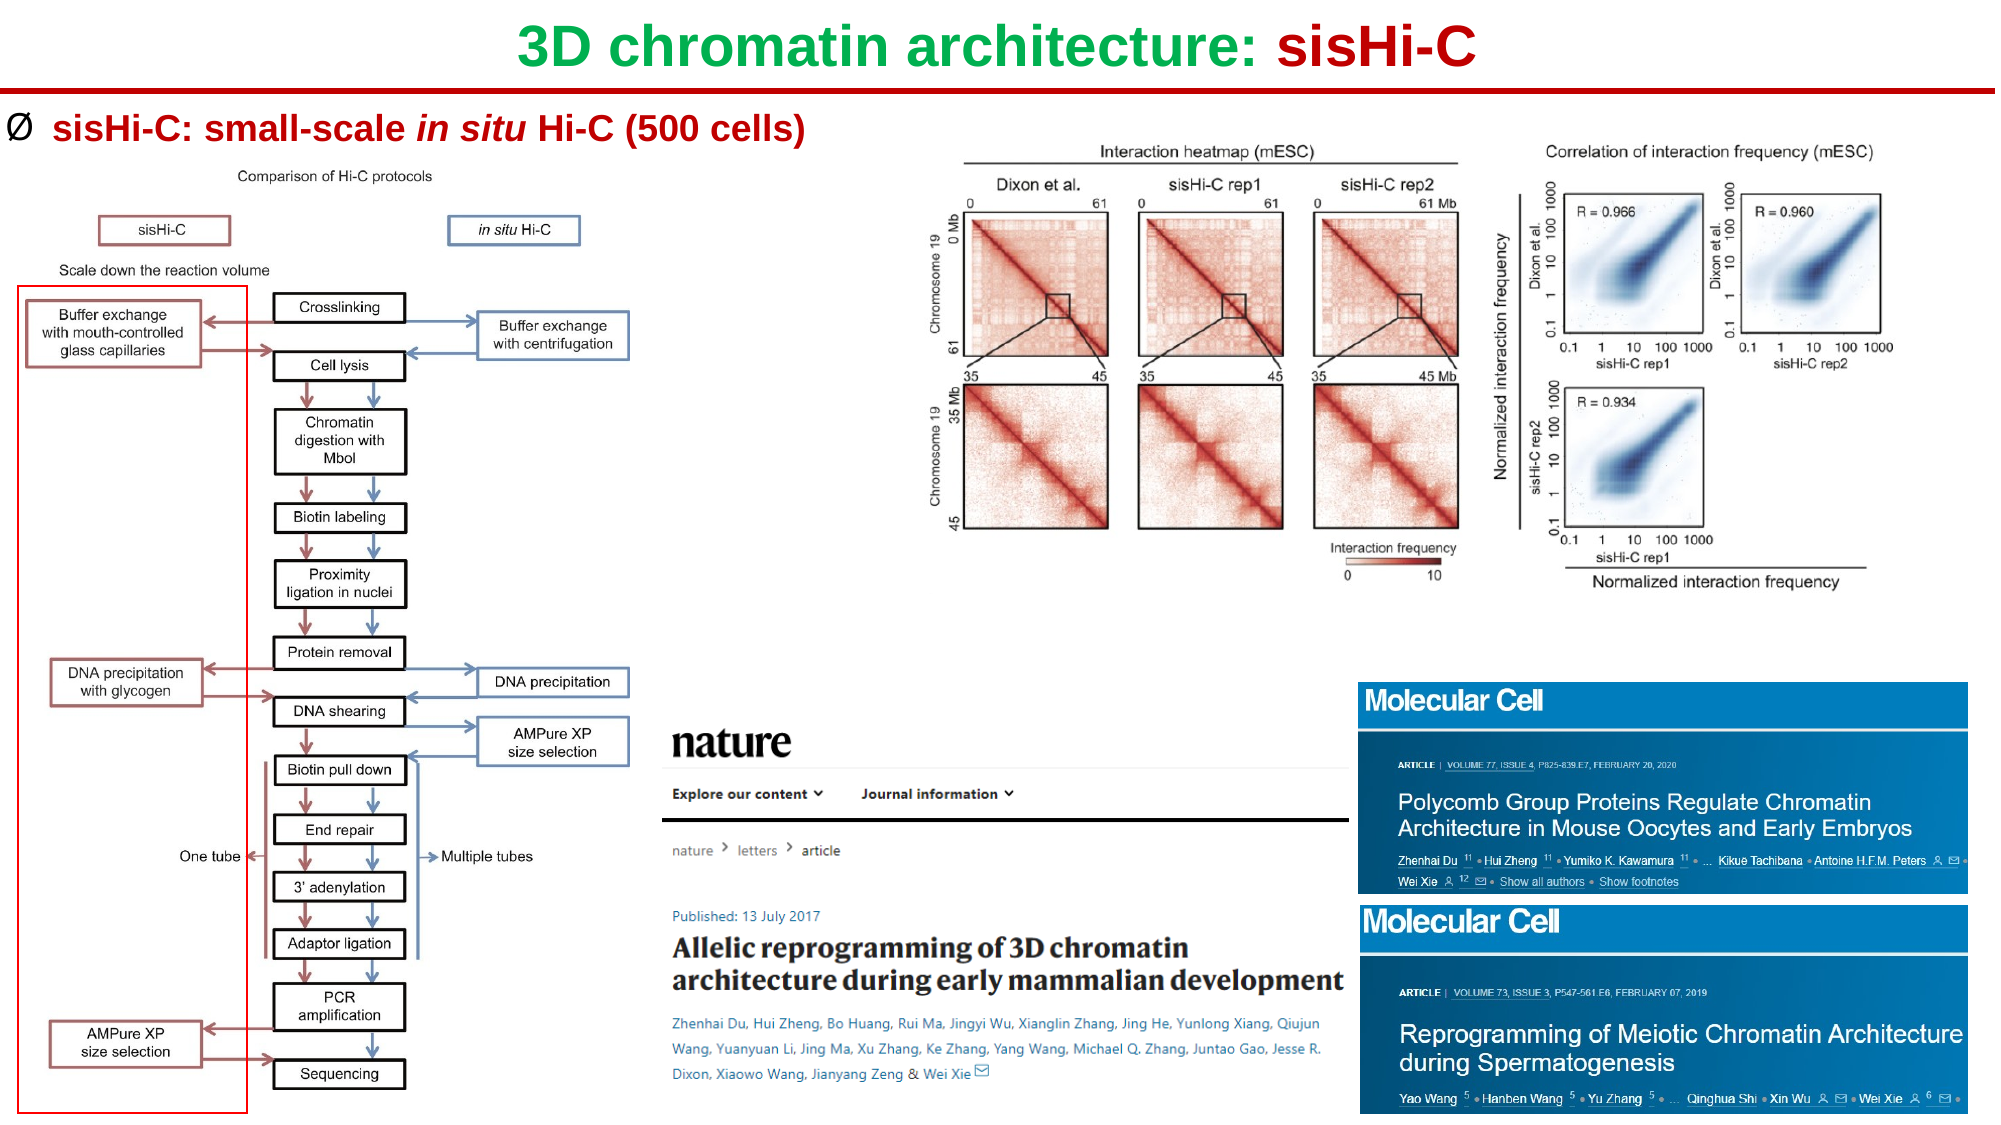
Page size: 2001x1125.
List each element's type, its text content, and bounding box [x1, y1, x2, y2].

picture [1823, 819, 1875, 838]
picture [1458, 875, 1468, 882]
picture [1889, 824, 1912, 838]
picture [1561, 763, 1576, 769]
picture [1796, 1025, 1821, 1043]
picture [1401, 1095, 1423, 1104]
picture [1474, 989, 1490, 997]
picture [1656, 879, 1674, 886]
picture [1577, 793, 1591, 810]
picture [1483, 1094, 1529, 1107]
picture [1533, 990, 1539, 997]
picture [1689, 1094, 1735, 1107]
picture [1745, 820, 1756, 837]
picture [1589, 1092, 1605, 1104]
picture [1528, 1090, 1564, 1106]
picture [1794, 1094, 1806, 1103]
picture [1365, 688, 1490, 712]
picture [1571, 878, 1583, 885]
picture [1859, 1093, 1880, 1103]
picture [1642, 797, 1647, 809]
picture [1362, 908, 1500, 935]
picture [1744, 1094, 1757, 1104]
picture [1606, 858, 1616, 865]
picture [1876, 856, 1888, 864]
picture [1497, 689, 1542, 711]
picture [1423, 856, 1440, 865]
picture [1558, 878, 1565, 886]
picture [1570, 1091, 1575, 1100]
picture [1878, 823, 1887, 842]
picture [1569, 1054, 1601, 1077]
picture [1855, 1024, 1893, 1043]
picture [1688, 824, 1710, 838]
picture [25, 287, 246, 1090]
picture [662, 724, 1349, 1087]
picture [1720, 857, 1748, 868]
picture [1886, 1095, 1902, 1103]
picture [1553, 818, 1620, 838]
picture [1478, 1053, 1566, 1076]
picture [1899, 857, 1926, 868]
picture [1644, 763, 1654, 768]
picture [1465, 762, 1482, 771]
picture [1399, 856, 1420, 865]
picture [1475, 877, 1487, 885]
text_box sisHi-C: small-scale in situ Hi-C (500 cells) [0, 96, 824, 157]
picture [1776, 858, 1803, 865]
picture [1771, 1094, 1789, 1103]
picture [1617, 856, 1624, 863]
picture [1619, 1096, 1643, 1106]
picture [1603, 1057, 1643, 1071]
picture [1420, 988, 1441, 1001]
picture [1805, 823, 1814, 841]
picture [1645, 1053, 1676, 1071]
picture [1733, 824, 1742, 837]
text_box 3D chromatin architecture: sisHi-C [0, 0, 1996, 87]
picture [1414, 793, 1500, 820]
picture [1545, 798, 1555, 811]
picture [1444, 845, 1457, 865]
picture [1516, 858, 1538, 868]
picture [1593, 798, 1611, 810]
picture [1527, 823, 1545, 837]
picture [1650, 798, 1660, 810]
picture [1401, 989, 1418, 998]
picture [1599, 877, 1610, 885]
picture [1540, 762, 1557, 768]
picture [1547, 878, 1555, 885]
picture [1614, 989, 1624, 995]
picture [1657, 763, 1675, 768]
picture [1398, 794, 1413, 809]
picture [1505, 763, 1516, 771]
picture [1752, 856, 1773, 868]
picture [1502, 824, 1508, 835]
picture [1581, 986, 1595, 995]
picture [1650, 988, 1668, 998]
picture [1612, 878, 1627, 885]
picture [924, 137, 1896, 594]
picture [1837, 859, 1853, 865]
picture [1574, 856, 1597, 865]
picture [1667, 793, 1683, 810]
picture [1646, 879, 1653, 885]
picture [1558, 798, 1572, 816]
picture [1765, 793, 1781, 811]
picture [1622, 763, 1634, 768]
picture [1717, 823, 1729, 836]
picture [1762, 1024, 1794, 1043]
picture [1510, 988, 1530, 999]
picture [1704, 1023, 1759, 1045]
picture [1684, 796, 1709, 814]
picture [1533, 876, 1544, 885]
picture [1399, 817, 1499, 841]
picture [1505, 856, 1514, 865]
picture [1519, 879, 1528, 888]
picture [1614, 794, 1641, 811]
picture [1491, 856, 1501, 865]
picture [25, 170, 630, 1090]
picture [1619, 1024, 1679, 1045]
picture [1827, 1024, 1854, 1043]
picture [1452, 758, 1463, 768]
picture [1505, 878, 1516, 886]
picture [1779, 820, 1802, 837]
picture [1682, 1029, 1699, 1043]
picture [1508, 908, 1559, 934]
picture [1820, 1094, 1825, 1102]
picture [1815, 857, 1836, 868]
picture [1440, 1097, 1446, 1106]
picture [1398, 760, 1414, 769]
picture [1894, 1024, 1963, 1045]
picture [1447, 1095, 1459, 1109]
picture [1424, 763, 1432, 769]
picture [1690, 988, 1708, 996]
picture [1524, 798, 1543, 810]
picture [1594, 762, 1602, 768]
picture [1425, 1092, 1439, 1103]
picture [1741, 794, 1759, 810]
picture [1438, 757, 1446, 769]
picture [1589, 1024, 1612, 1043]
picture [1789, 797, 1793, 810]
picture [1448, 1024, 1580, 1050]
picture [1556, 989, 1571, 995]
picture [1711, 794, 1739, 810]
picture [1936, 857, 1942, 864]
picture [1764, 816, 1777, 837]
picture [1608, 1094, 1619, 1102]
picture [1520, 762, 1528, 771]
picture [1566, 857, 1573, 865]
picture [1949, 857, 1960, 864]
picture [1627, 989, 1643, 995]
picture [1506, 792, 1522, 810]
picture [1555, 859, 1563, 865]
picture [1402, 1023, 1445, 1047]
picture [1625, 857, 1667, 865]
picture [1574, 989, 1581, 995]
picture [1510, 824, 1521, 838]
picture [1861, 798, 1872, 810]
picture [1797, 794, 1857, 811]
picture [1399, 1051, 1441, 1071]
picture [1421, 877, 1438, 885]
picture [1627, 819, 1680, 841]
picture [1444, 1057, 1471, 1079]
picture [1395, 871, 1418, 887]
picture [1610, 761, 1619, 767]
picture [1447, 878, 1454, 885]
